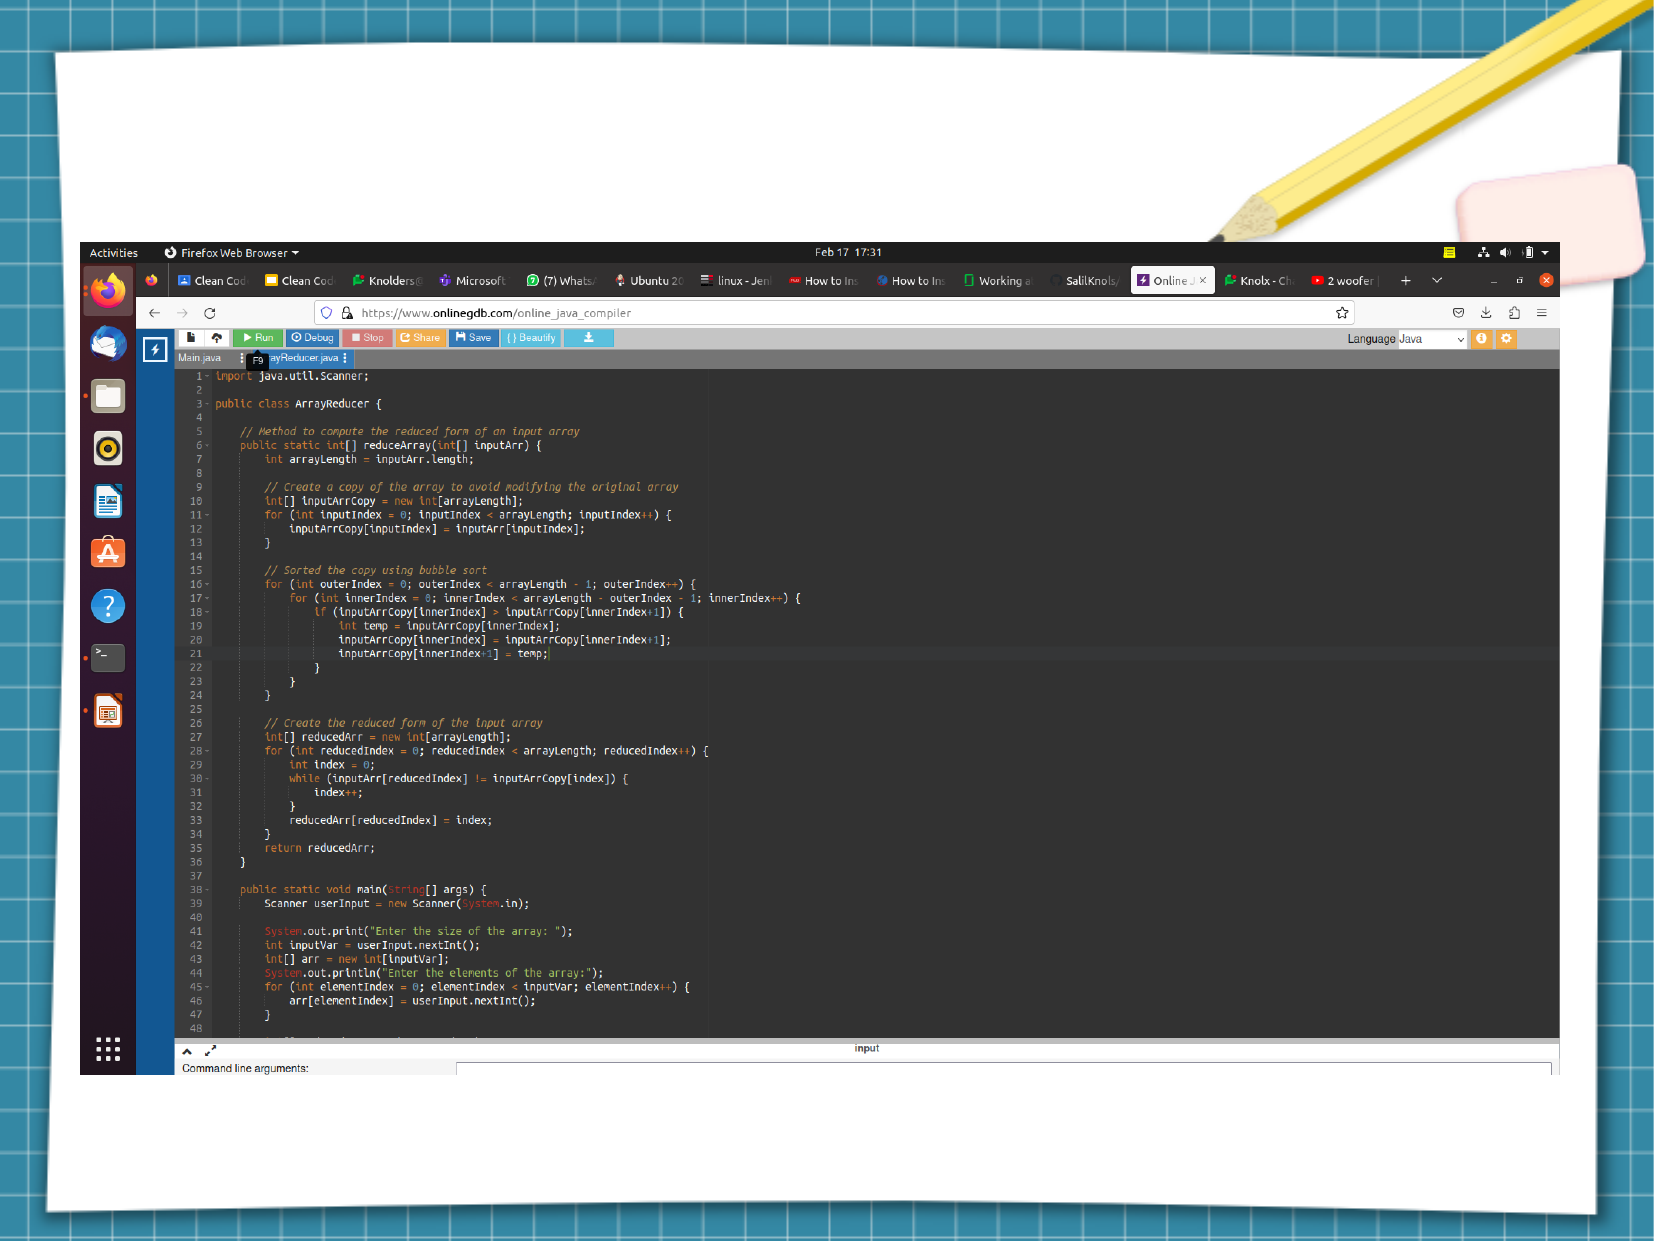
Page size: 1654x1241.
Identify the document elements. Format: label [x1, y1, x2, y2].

title [82, 49, 1571, 257]
picture [0, 0, 1654, 1241]
